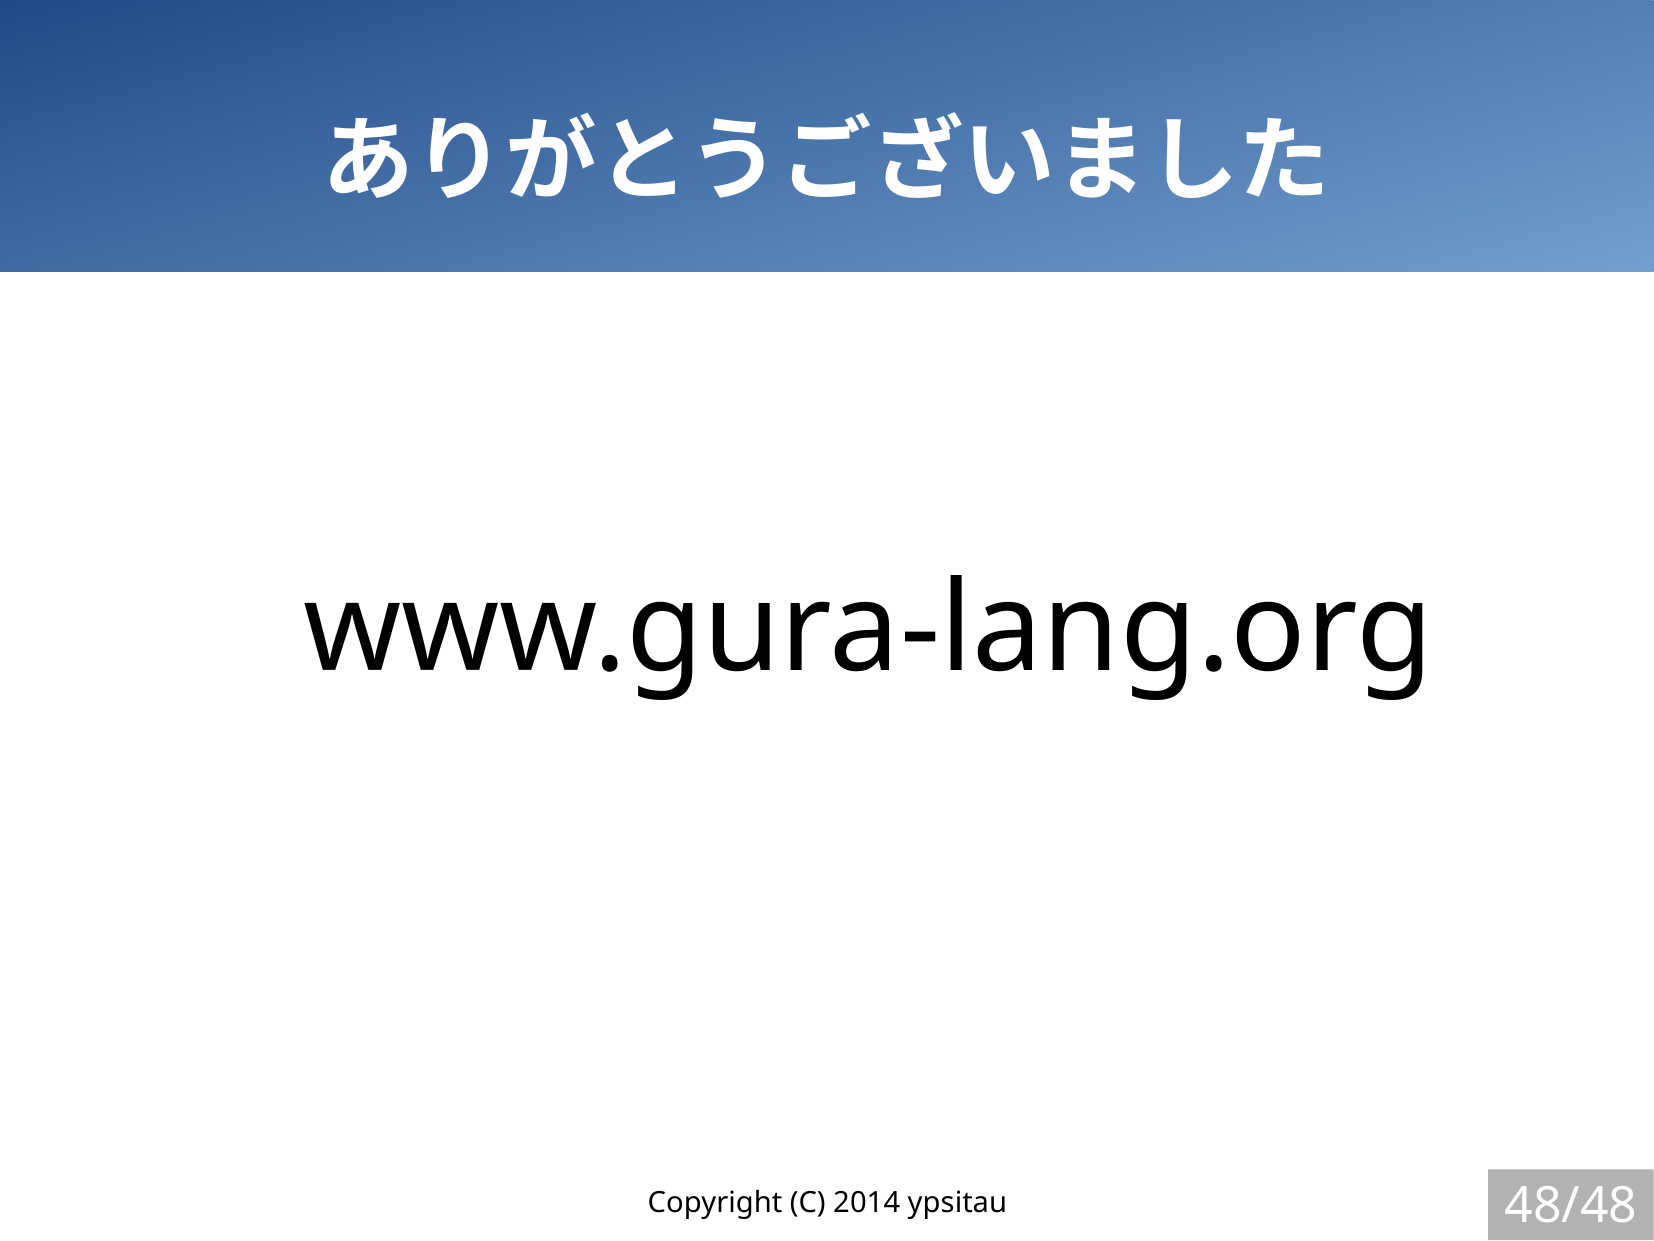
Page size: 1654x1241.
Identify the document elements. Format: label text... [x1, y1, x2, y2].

text_box www.gura-lang.org [288, 529, 1365, 711]
title ありがとうございました [82, 49, 1571, 257]
